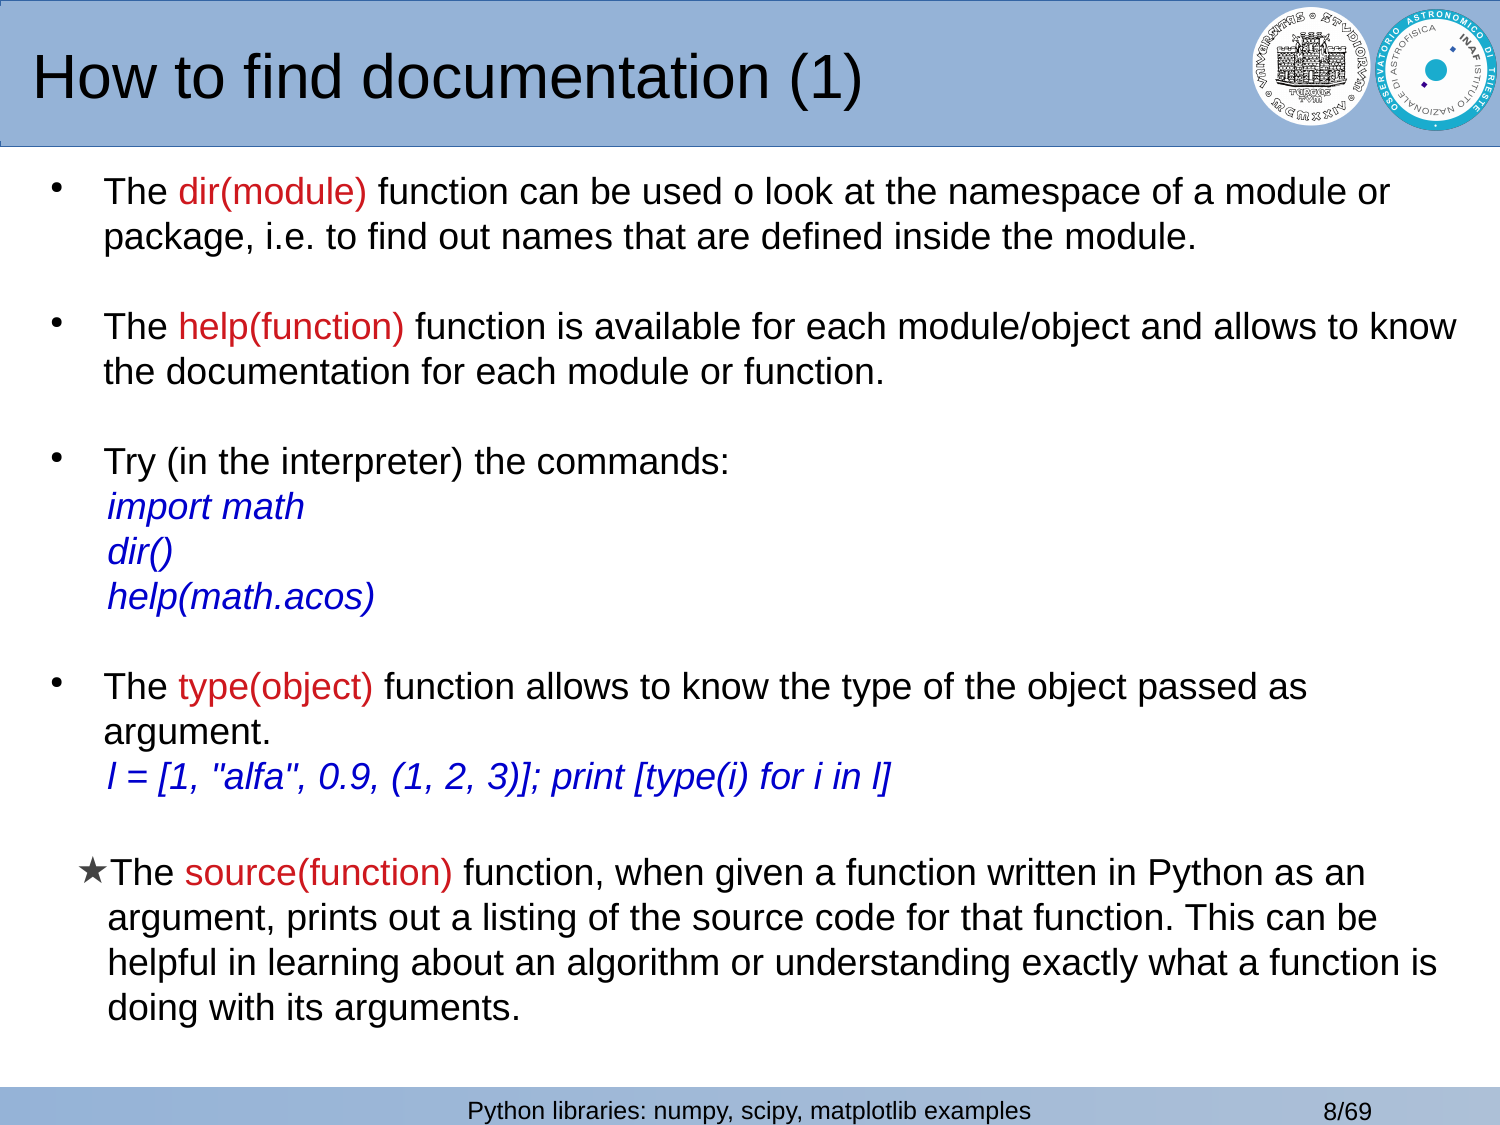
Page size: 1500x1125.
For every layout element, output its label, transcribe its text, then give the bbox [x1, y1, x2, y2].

text_box How to find documentation (1) [0, 5, 1253, 141]
picture [1253, 0, 1500, 156]
list The dir(module) function can be used o look at the namespace of a module or package, i.e. to find out names that are defined inside the module. The help(function) function is available for each module/object and allows to know the documentation for each module or function. Try (in the interpreter) the commands: import math dir() help(math.acos) The type(object) function allows to know the type of the object passed as argument. l = [1, "alfa", 0.9, (1, 2, 3)]; print [type(i) for i in l] The source(function) function, when given a function written in Python as an argument, prints out a listing of the source code for that function. This can be helpful in learning about an algorithm or understanding exactly what a function is doing with its arguments. [17, 159, 1473, 1060]
